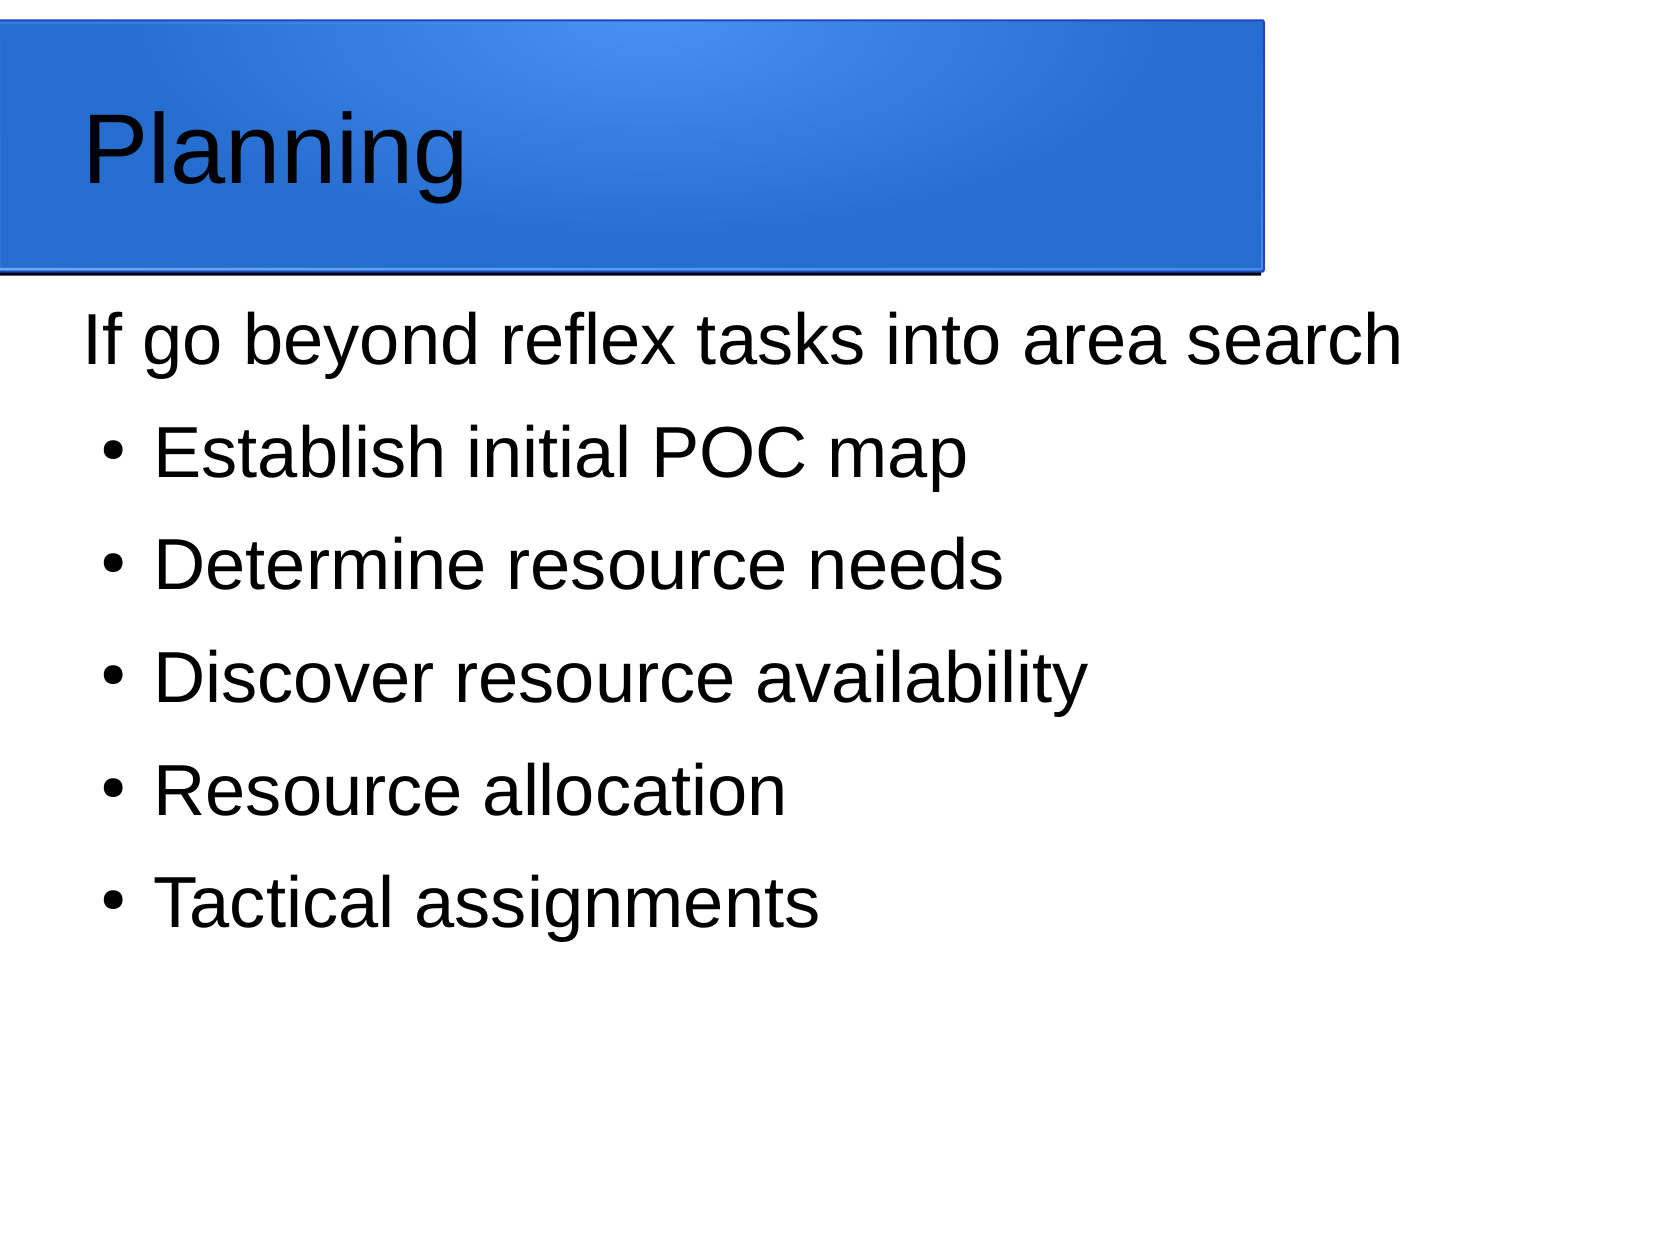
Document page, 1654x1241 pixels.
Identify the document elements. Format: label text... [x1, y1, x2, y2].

list If go beyond reflex tasks into area search Establish initial POC map Determine resource needs Discover resource availability Resource allocation Tactical assignments [82, 299, 1571, 1019]
title Planning [82, 47, 1235, 252]
